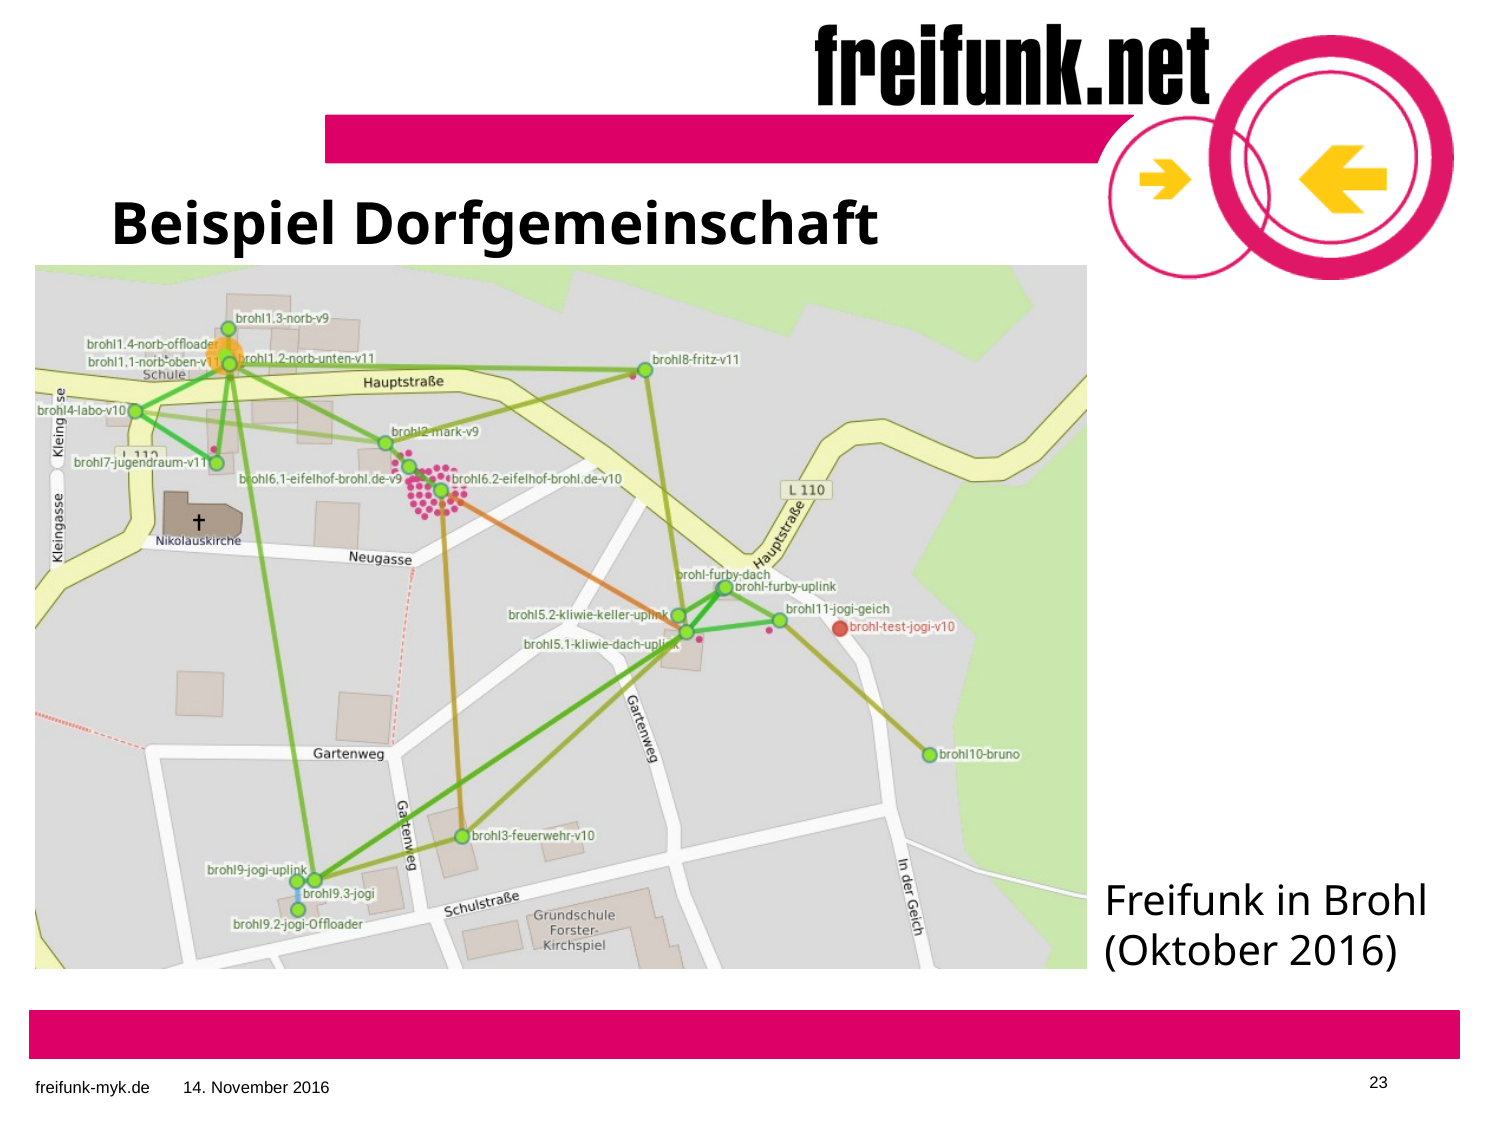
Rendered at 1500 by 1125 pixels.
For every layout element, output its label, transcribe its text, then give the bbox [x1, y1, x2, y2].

list Freifunk in Brohl (Oktober 2016) [1086, 873, 1453, 1022]
picture [816, 24, 1454, 280]
title Beispiel Dorfgemeinschaft [110, 160, 1093, 282]
picture [35, 265, 1087, 969]
